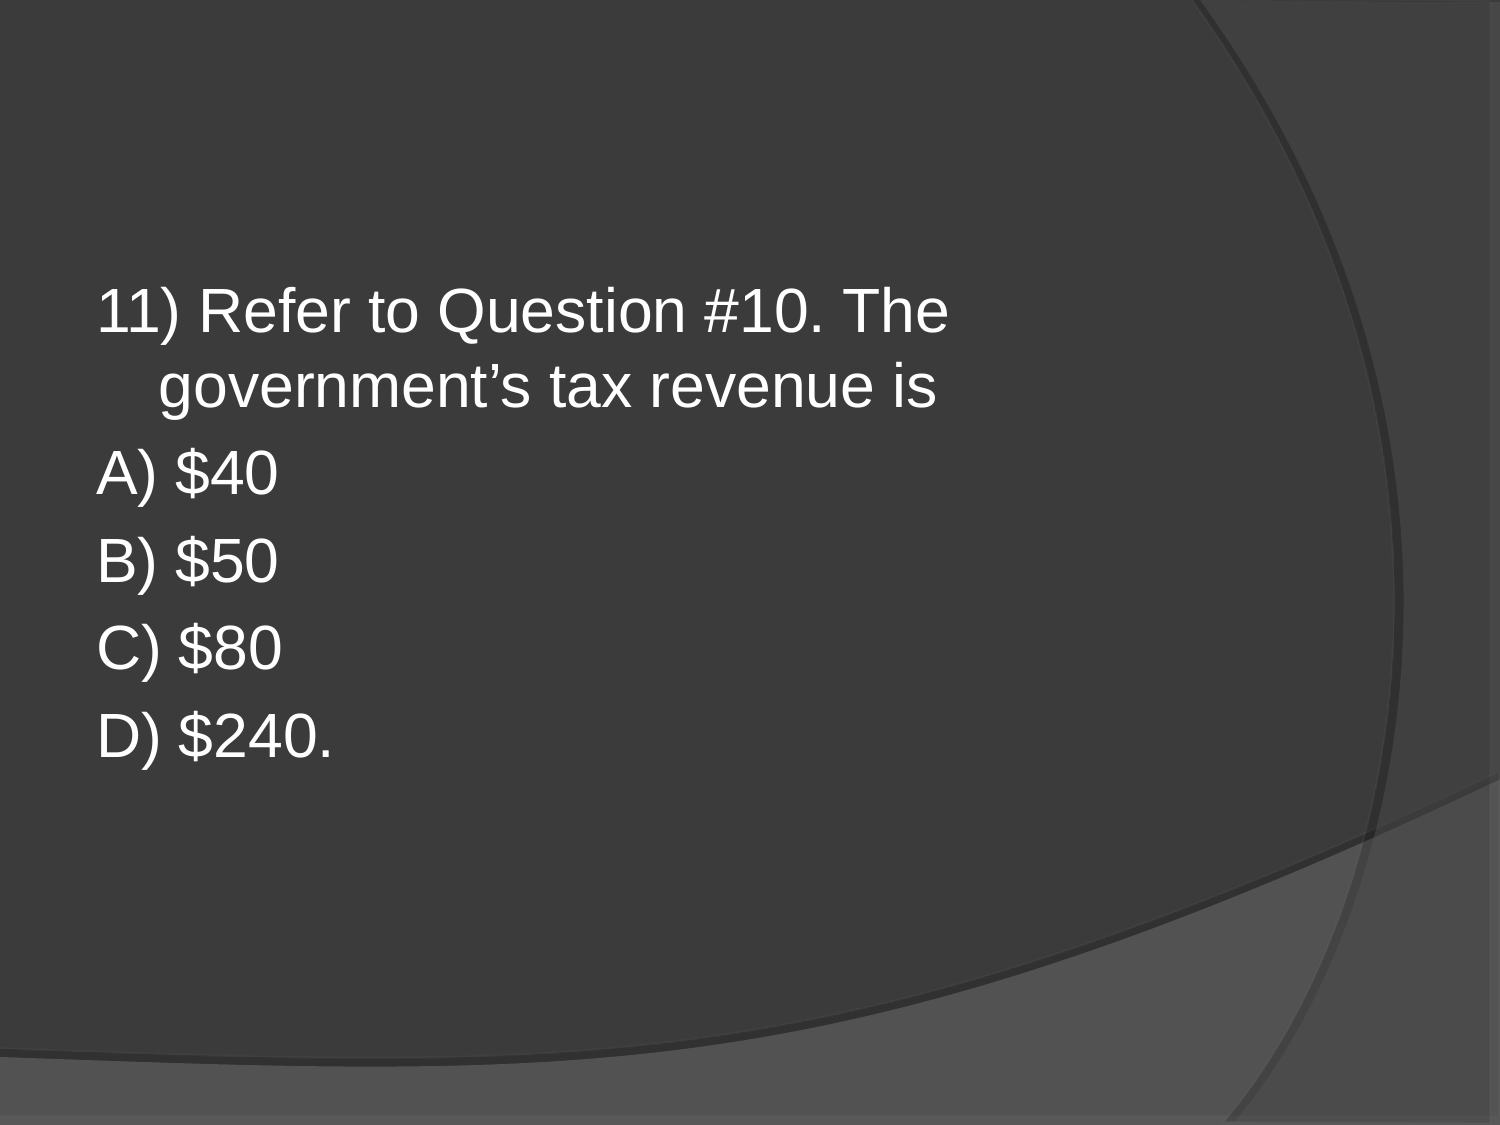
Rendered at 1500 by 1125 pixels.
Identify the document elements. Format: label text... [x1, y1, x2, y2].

list 11) Refer to Question #10. The government’s tax revenue is A) $40 B) $50 C) $80 D) $240. [75, 262, 1300, 1005]
